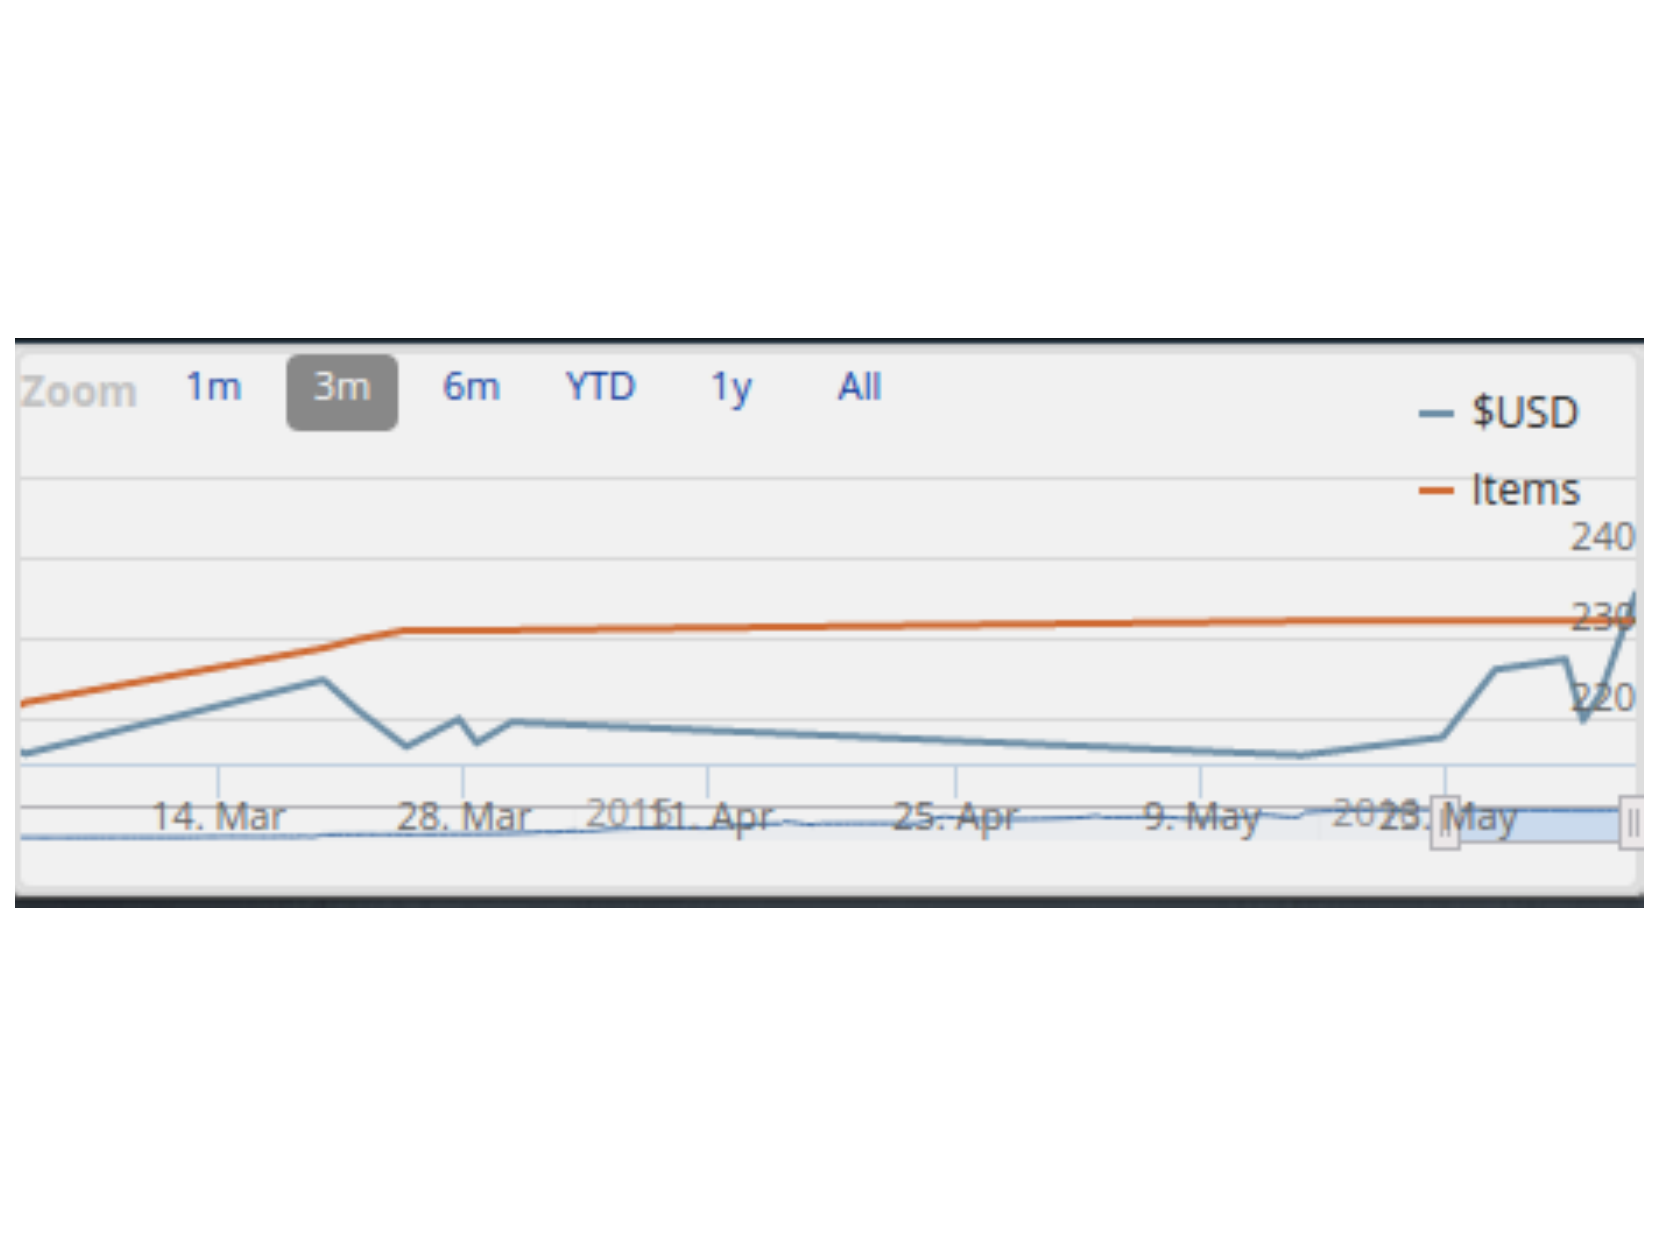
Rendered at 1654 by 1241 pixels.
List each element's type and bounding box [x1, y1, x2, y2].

picture [15, 338, 1644, 908]
